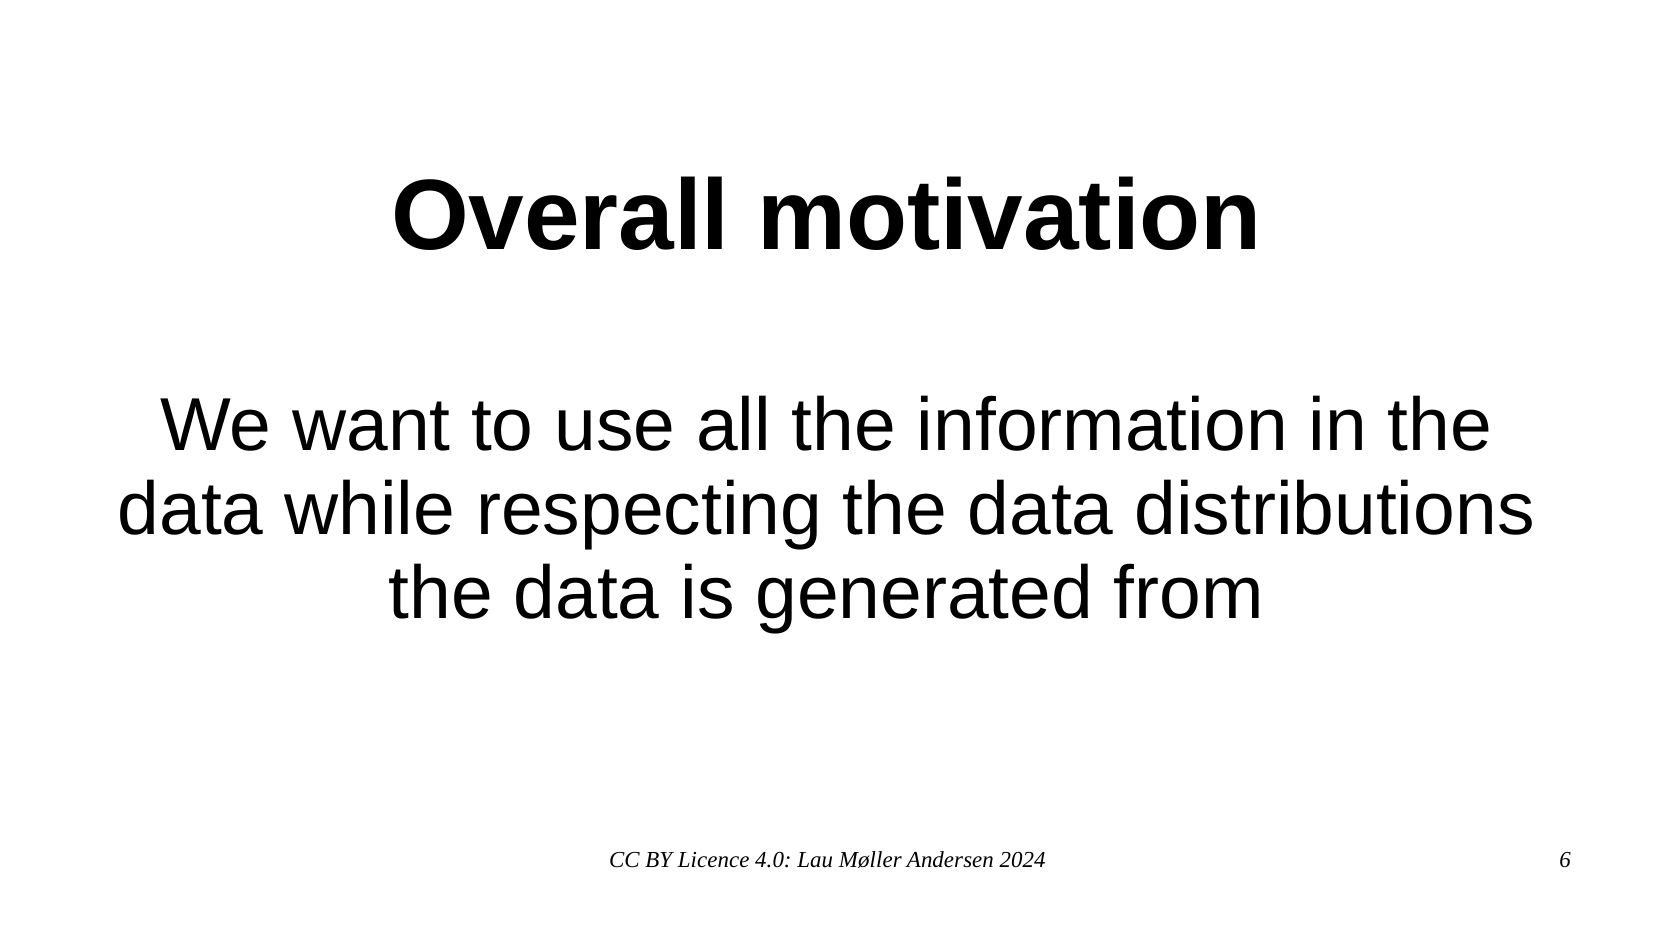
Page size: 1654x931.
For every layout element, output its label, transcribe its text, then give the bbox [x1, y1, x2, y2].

subtitle Overall motivation We want to use all the information in the data while respecting the data distributions the data is generated from [82, 37, 1571, 757]
